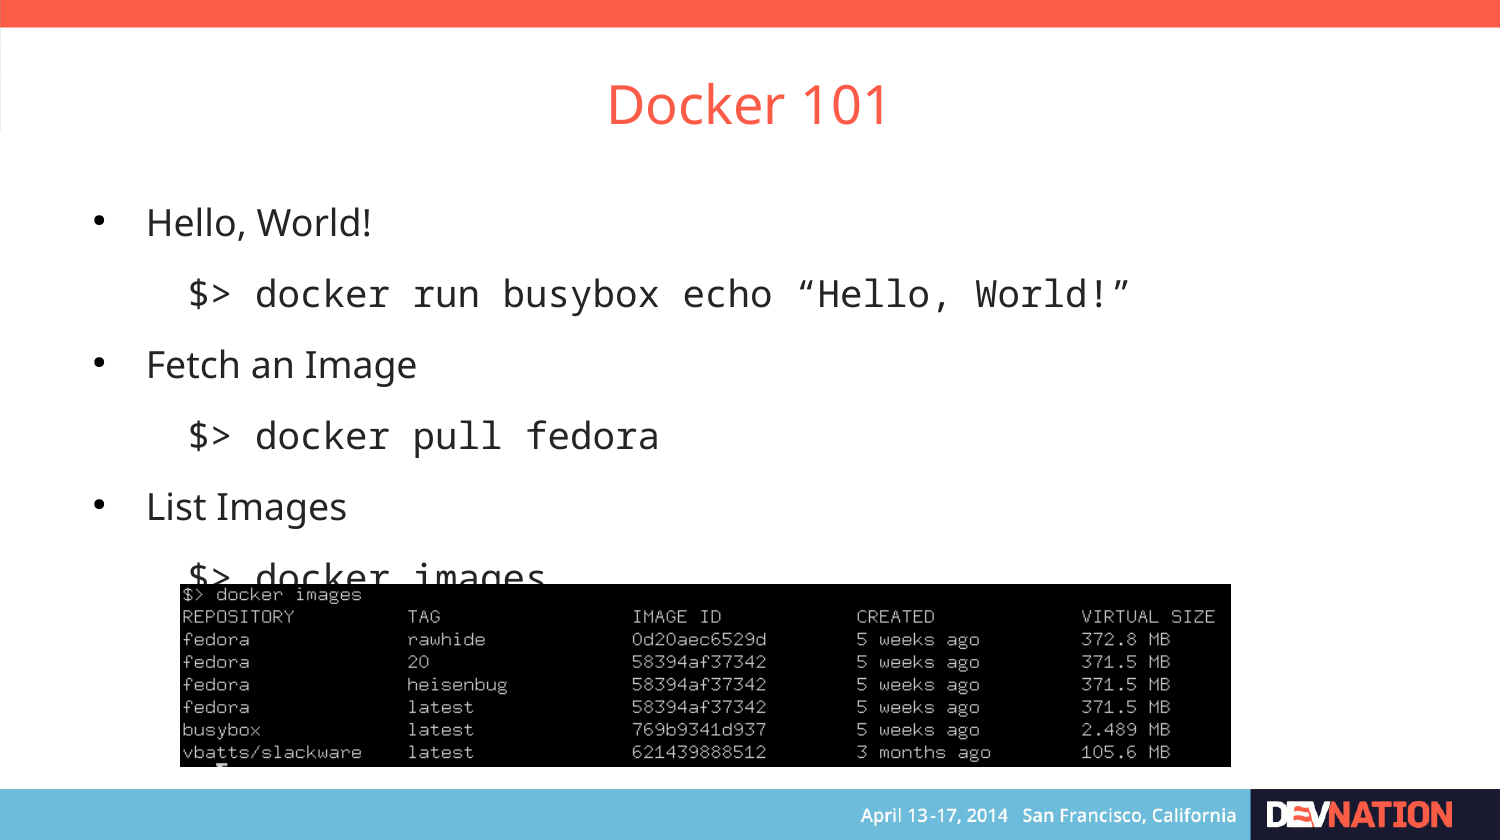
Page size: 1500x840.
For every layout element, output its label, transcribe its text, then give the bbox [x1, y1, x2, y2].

title Docker 101 [74, 33, 1425, 174]
list Hello, World! $> docker run busybox echo “Hello, World!” Fetch an Image $> docker pull fedora List Images $> docker images [74, 196, 1425, 751]
picture [0, 0, 1500, 840]
